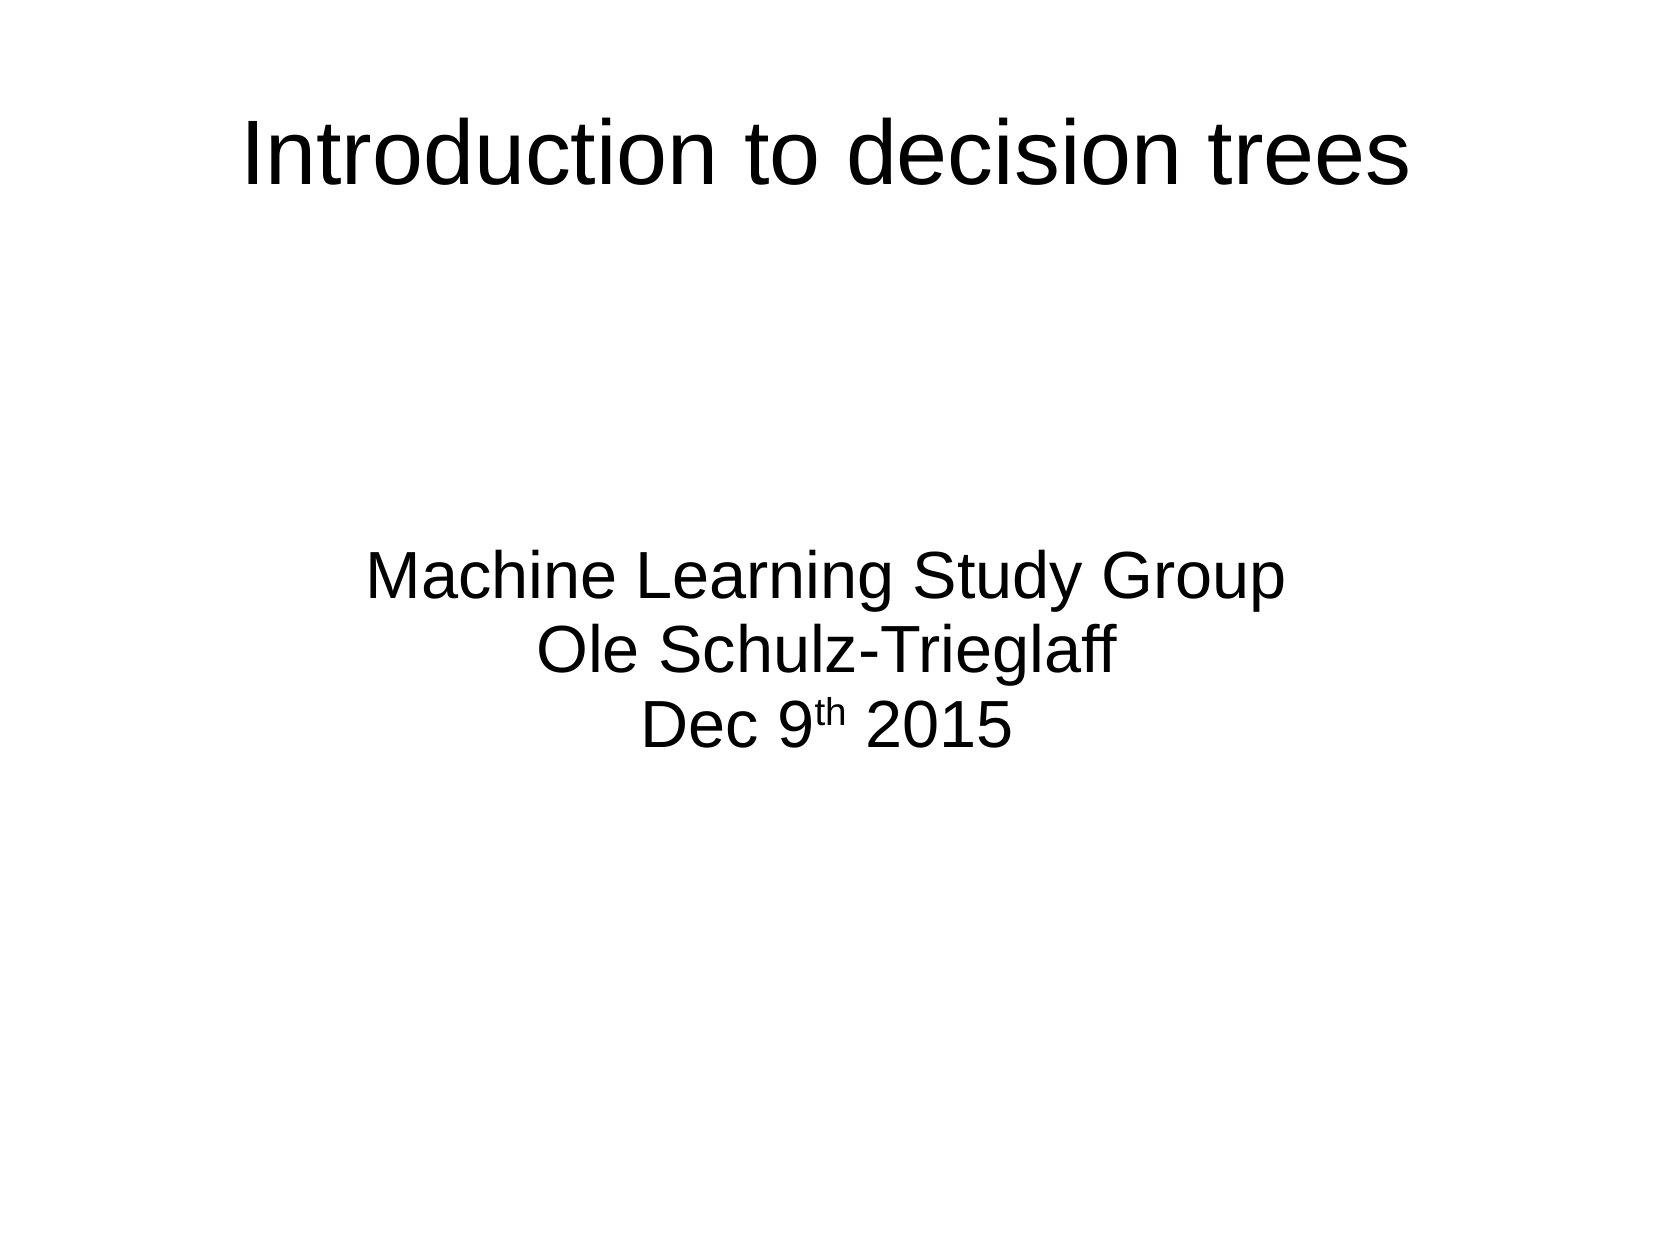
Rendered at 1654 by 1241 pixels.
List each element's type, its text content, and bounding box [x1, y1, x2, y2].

title Introduction to decision trees [82, 49, 1571, 257]
subtitle Machine Learning Study Group Ole Schulz-Trieglaff Dec 9th 2015 [82, 290, 1571, 1010]
